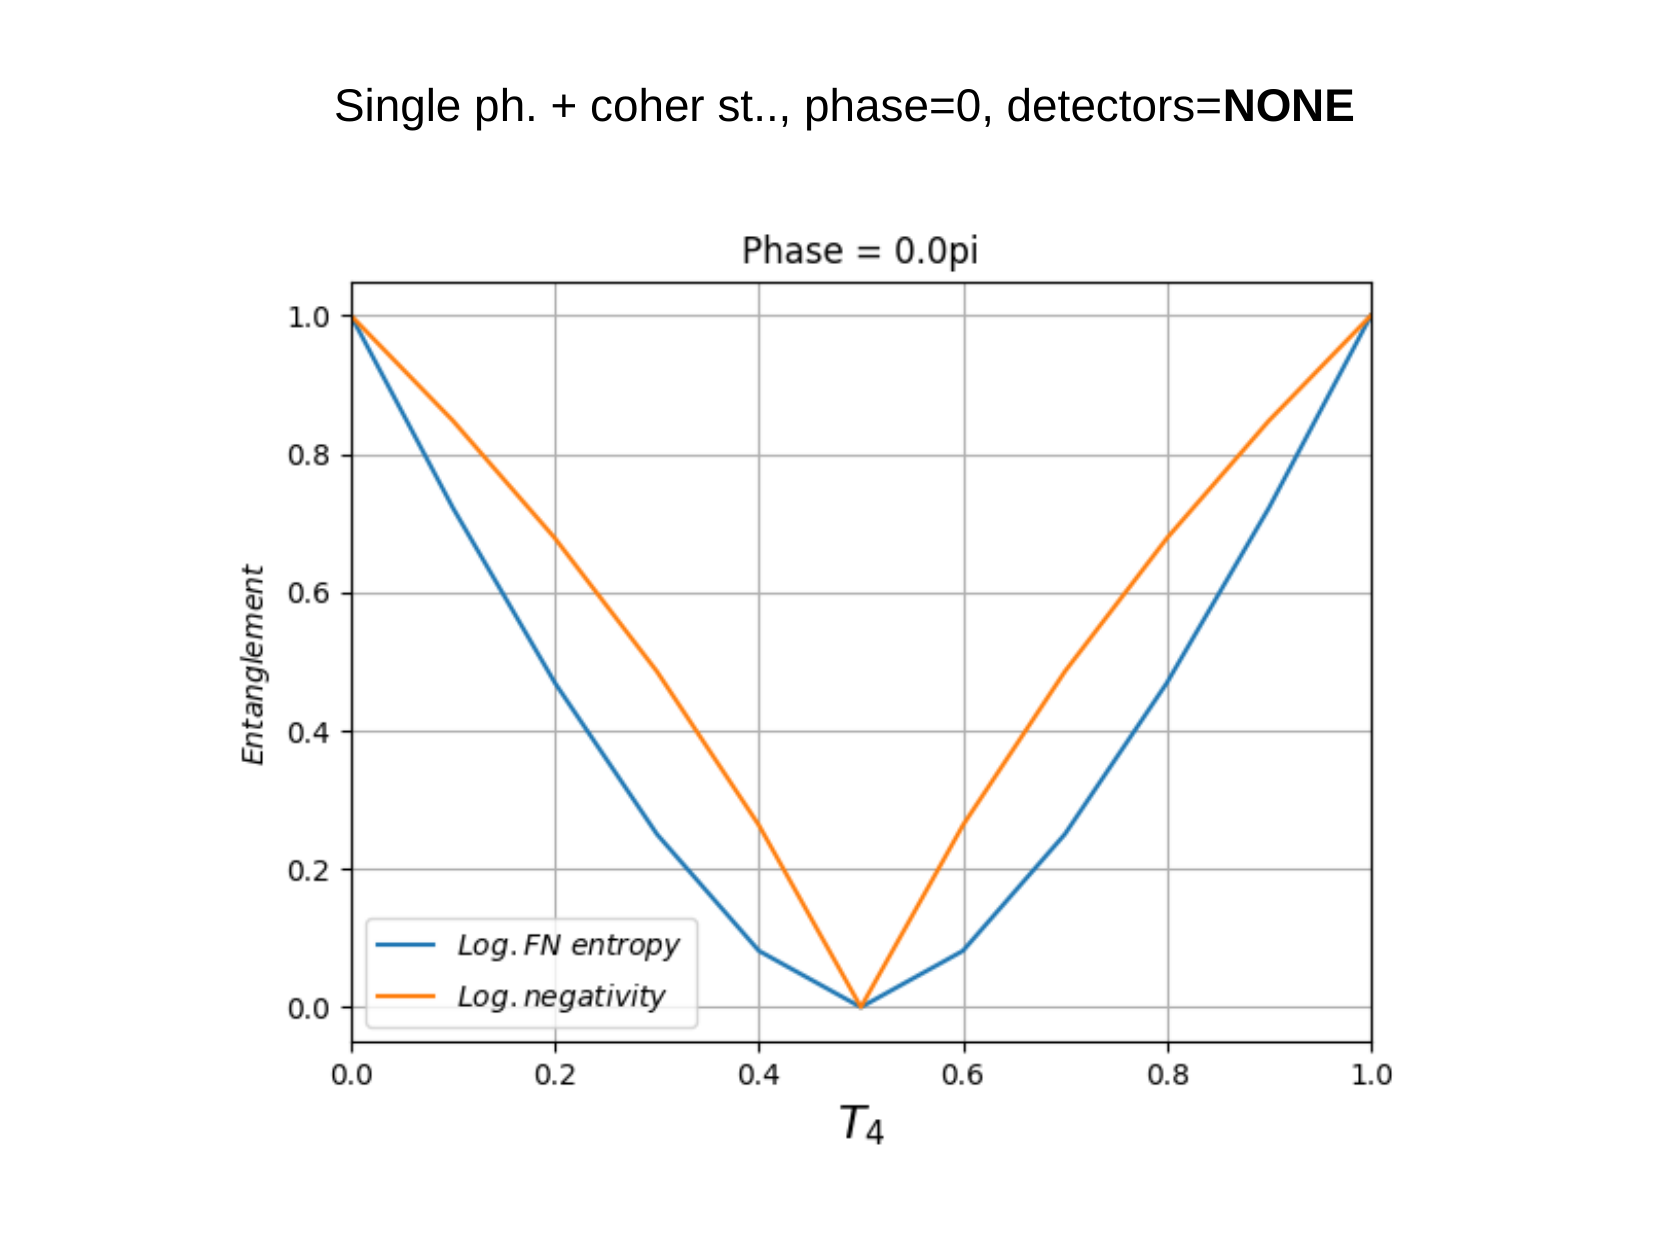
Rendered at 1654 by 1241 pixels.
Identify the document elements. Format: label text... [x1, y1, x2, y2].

title Single ph. + coher st.., phase=0, detectors=NONE [212, 59, 1477, 152]
picture [236, 212, 1418, 1151]
